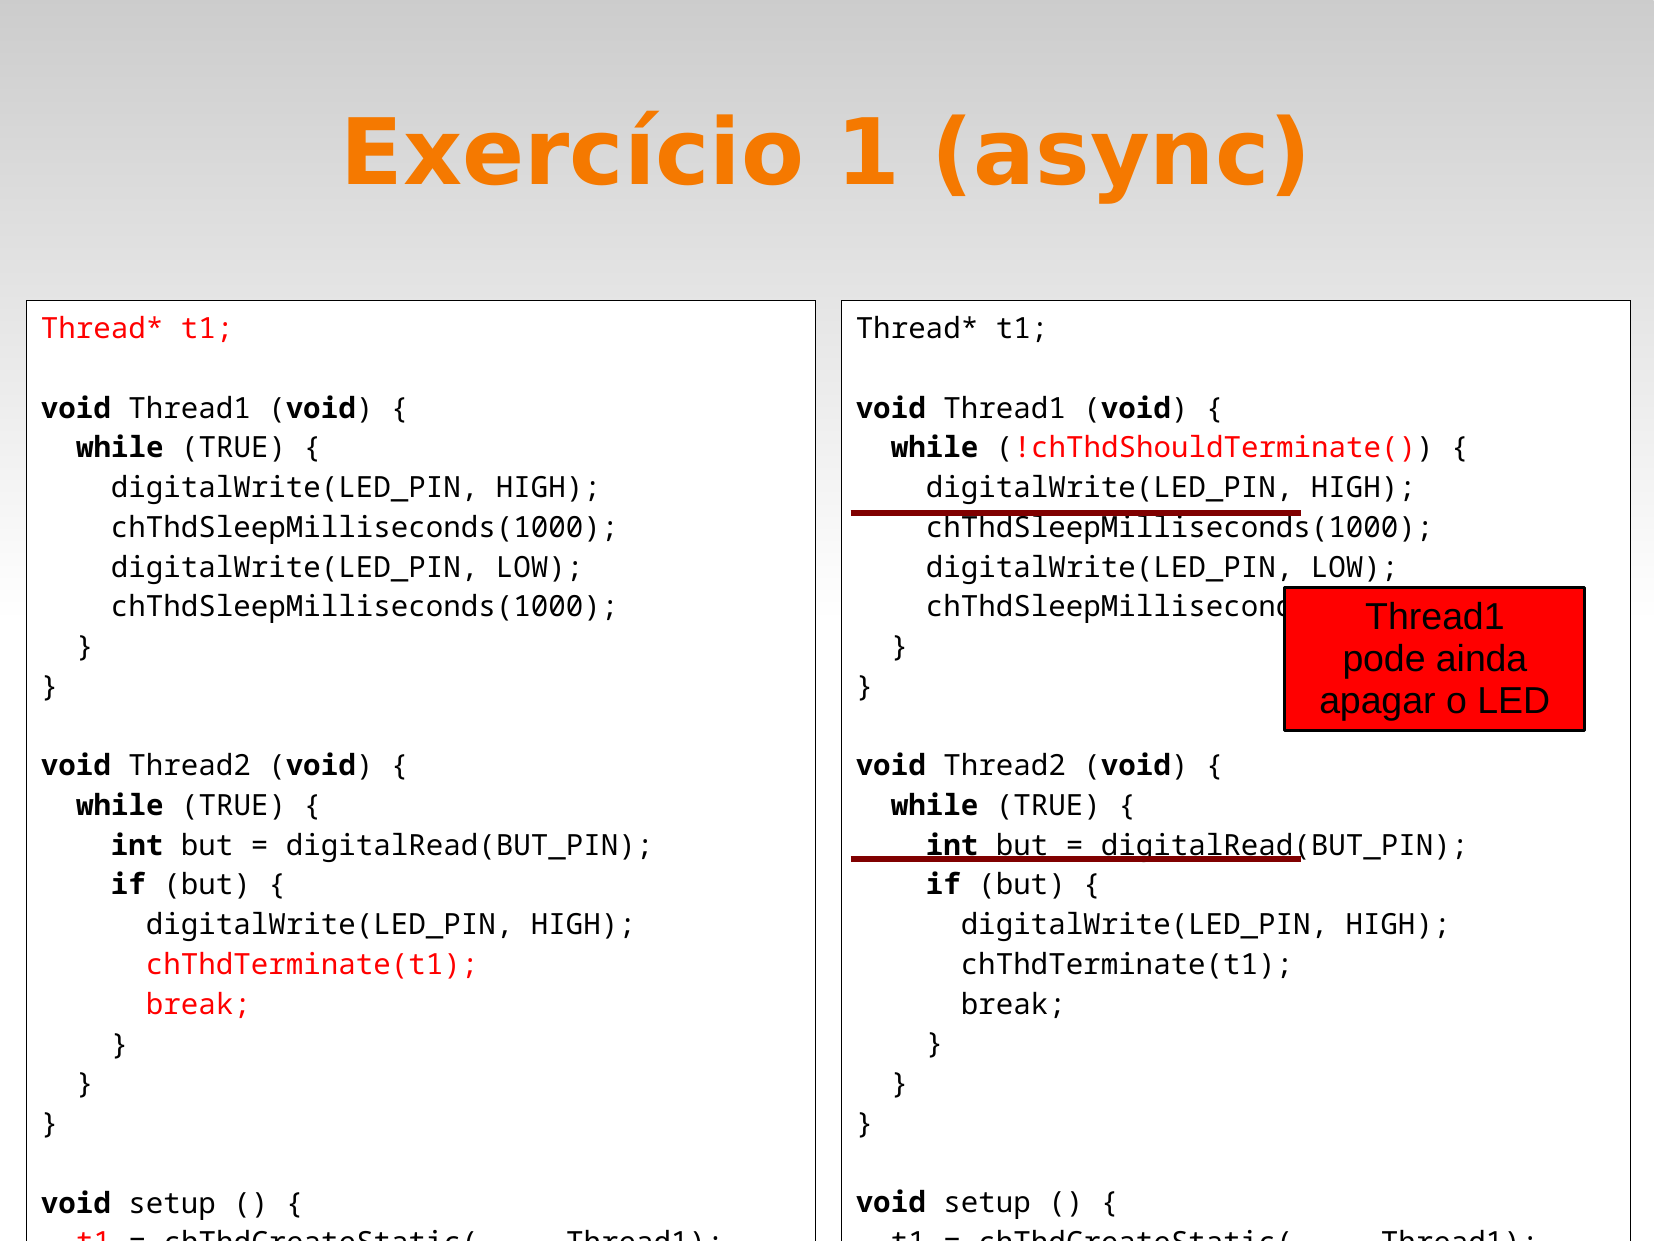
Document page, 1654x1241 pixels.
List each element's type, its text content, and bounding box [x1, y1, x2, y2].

text_box Thread1 pode ainda apagar o LED [1284, 587, 1585, 731]
text_box Thread* t1; void Thread1 (void) { while (TRUE) { digitalWrite(LED_PIN, HIGH); chThdSleepMilliseconds(1000); digitalWrite(LED_PIN, LOW); chThdSleepMilliseconds(1000); } } void Thread2 (void) { while (TRUE) { int but = digitalRead(BUT_PIN); if (but) { digitalWrite(LED_PIN, HIGH); chThdTerminate(t1); break; } } } void setup () { t1 = chThdCreateStatic(..., Thread1); chThdCreateStatic(..., Thread2); } [26, 300, 816, 1208]
text_box Thread* t1; void Thread1 (void) { while (!chThdShouldTerminate()) { digitalWrite(LED_PIN, HIGH); chThdSleepMilliseconds(1000); digitalWrite(LED_PIN, LOW); chThdSleepMilliseconds(1000); } } void Thread2 (void) { while (TRUE) { int but = digitalRead(BUT_PIN); if (but) { digitalWrite(LED_PIN, HIGH); chThdTerminate(t1); break; } } } void setup () { t1 = chThdCreateStatic(..., Thread1); chThdCreateStatic(..., Thread2); } [841, 300, 1631, 1208]
title Exercício 1 (async) [82, 49, 1571, 257]
